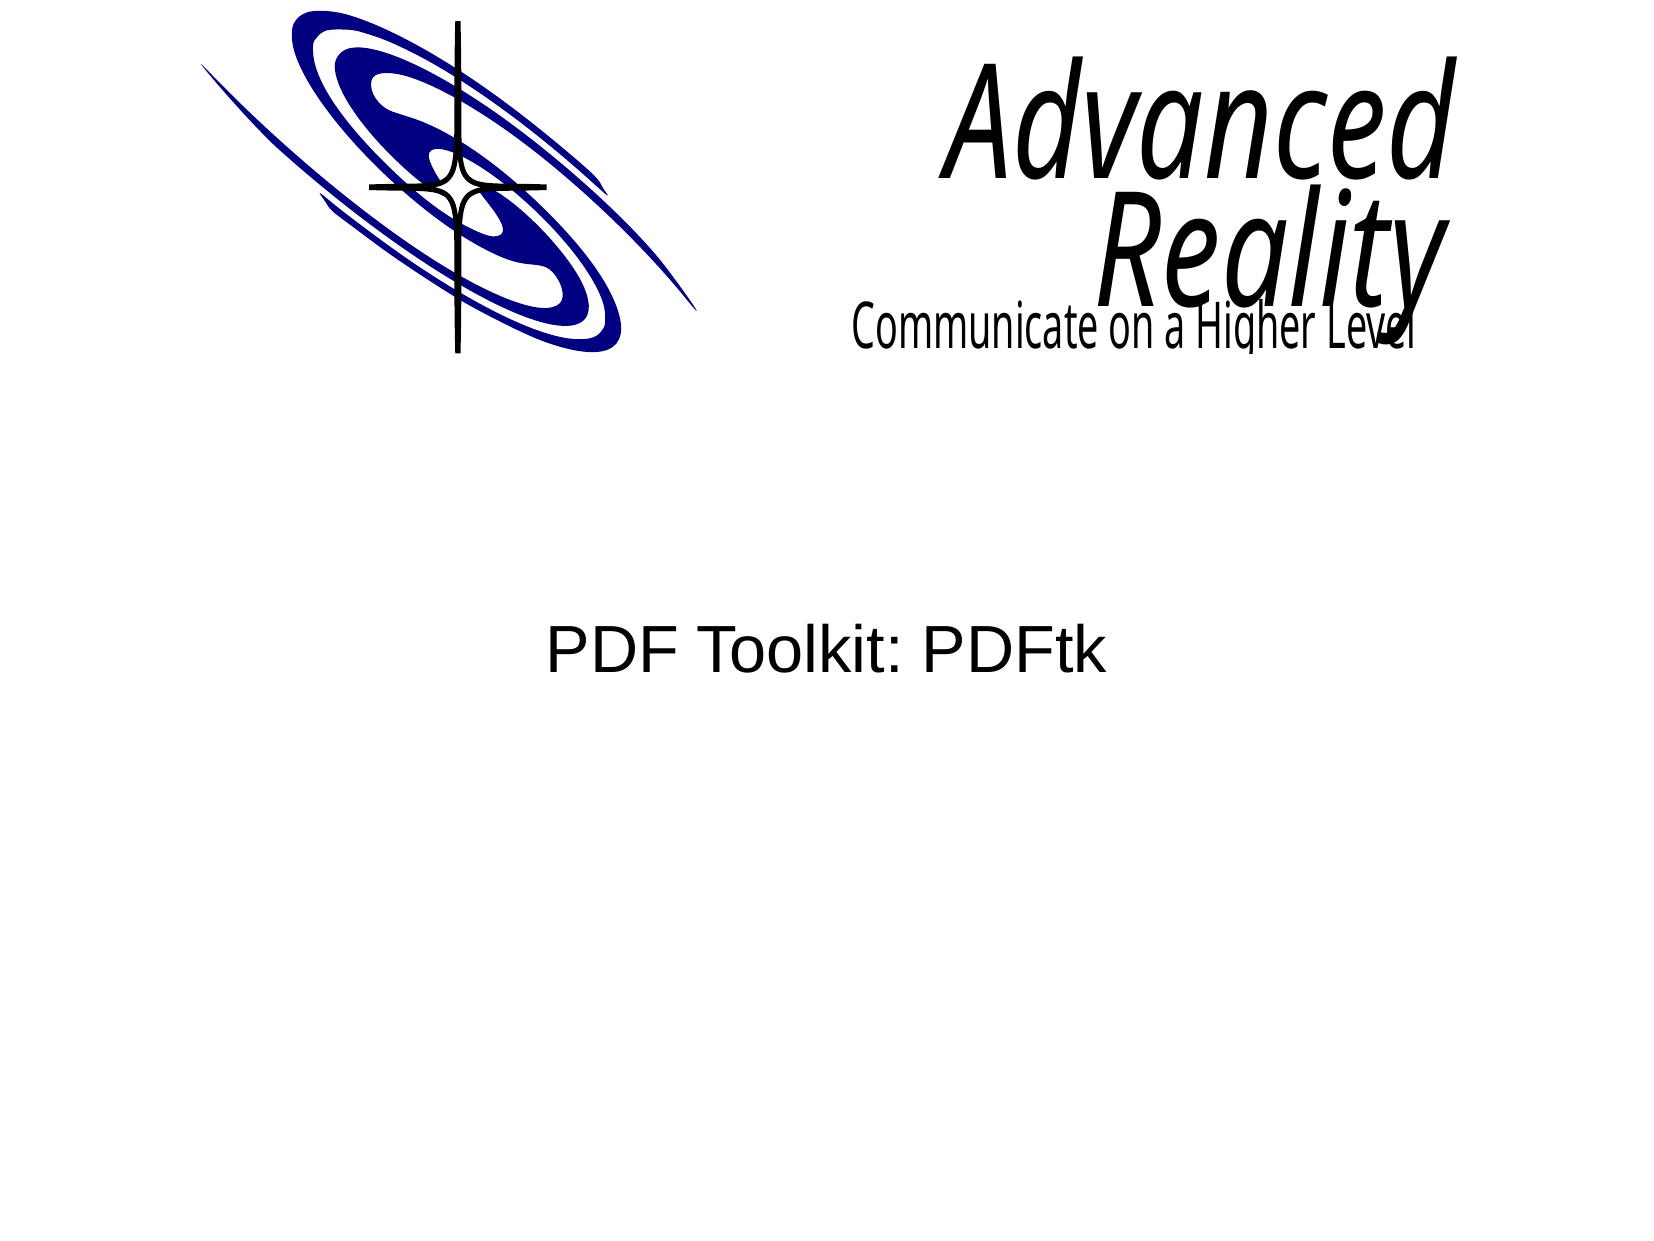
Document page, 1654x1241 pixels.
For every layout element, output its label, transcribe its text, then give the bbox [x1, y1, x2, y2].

picture [200, 257, 1466, 290]
subtitle PDF Toolkit: PDFtk [82, 290, 1571, 1010]
picture [200, 10, 1466, 49]
title [82, 49, 1571, 257]
